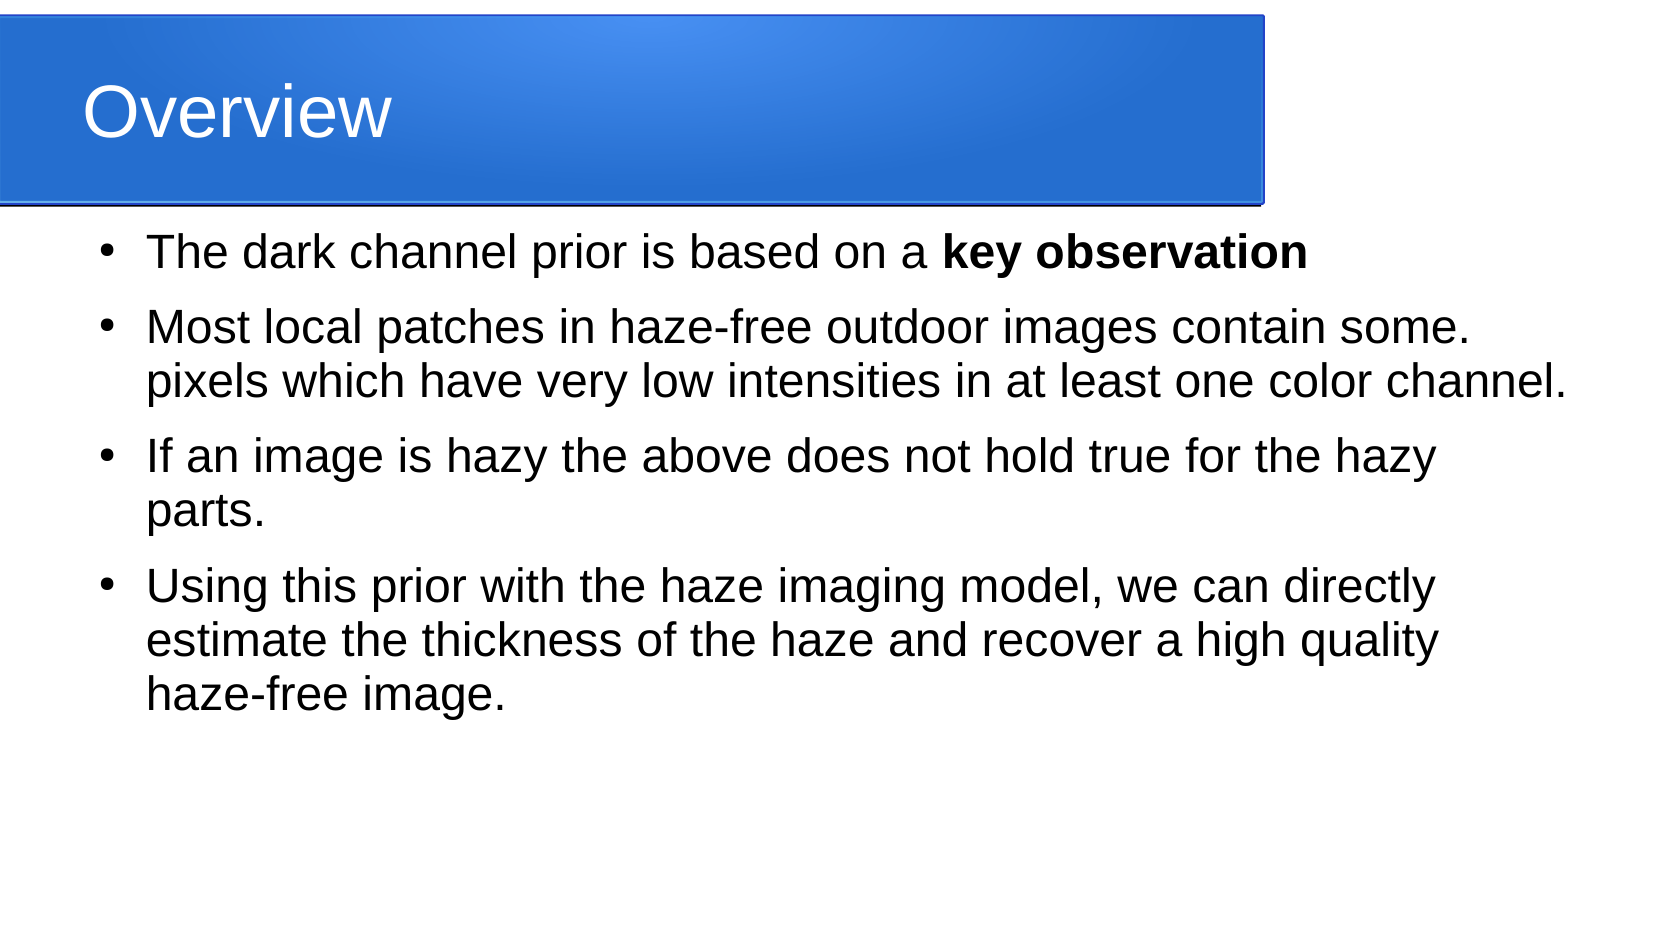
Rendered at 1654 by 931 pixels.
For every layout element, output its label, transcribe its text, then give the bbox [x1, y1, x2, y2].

list The dark channel prior is based on a key observation Most local patches in haze-free outdoor images contain some. pixels which have very low intensities in at least one color channel. If an image is hazy the above does not hold true for the hazy parts. Using this prior with the haze imaging model, we can directly estimate the thickness of the haze and recover a high quality haze-free image. [82, 224, 1571, 764]
title Overview [82, 35, 1235, 189]
